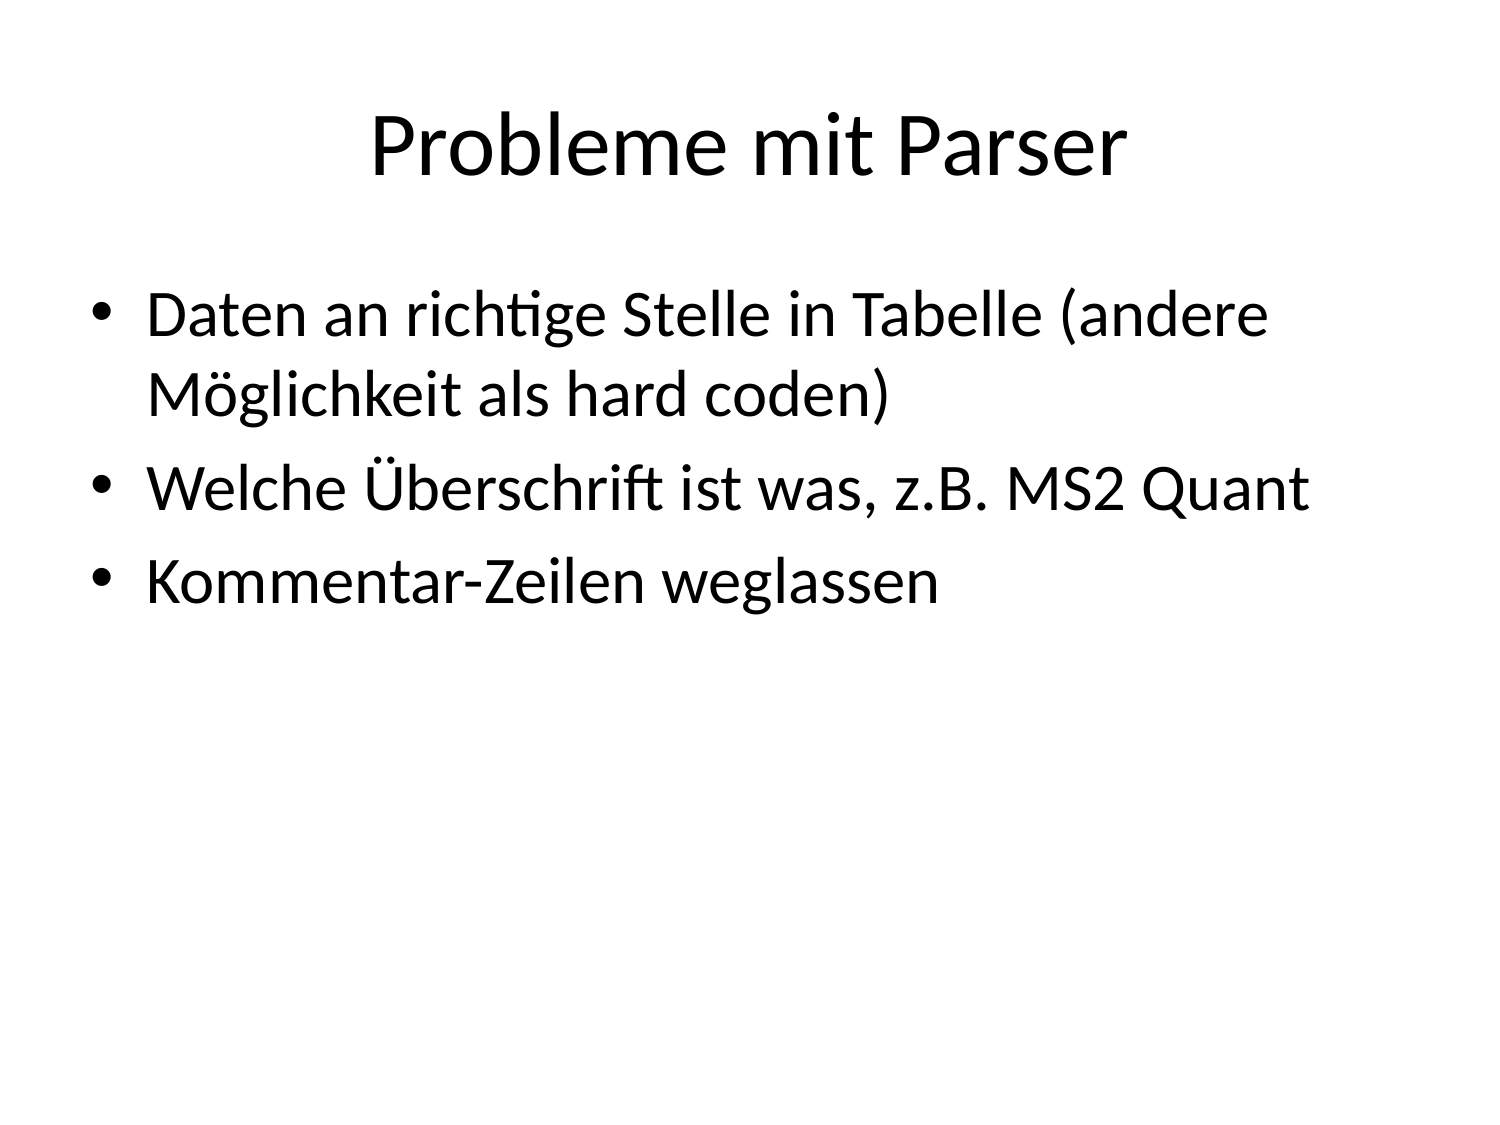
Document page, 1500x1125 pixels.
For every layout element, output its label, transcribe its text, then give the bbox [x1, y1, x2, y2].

title Probleme mit Parser [75, 45, 1425, 233]
list Daten an richtige Stelle in Tabelle (andere Möglichkeit als hard coden) Welche Überschrift ist was, z.B. MS2 Quant Kommentar-Zeilen weglassen [75, 262, 1425, 1005]
